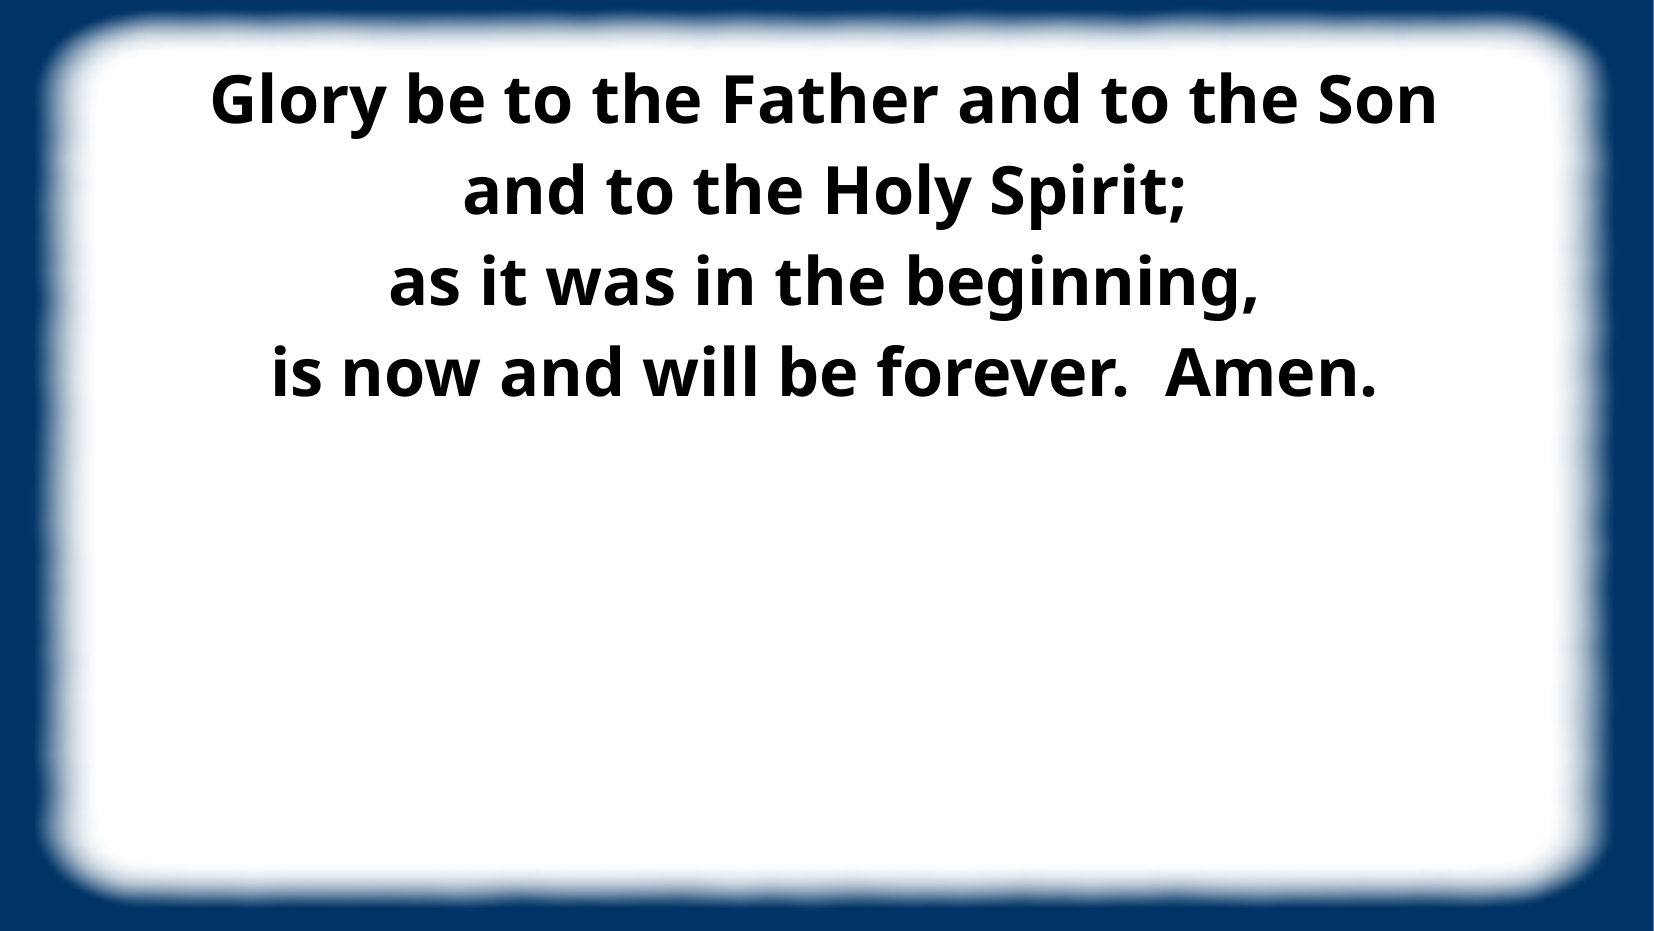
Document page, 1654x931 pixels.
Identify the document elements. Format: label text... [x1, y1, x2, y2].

text_box Glory be to the Father and to the Son and to the Holy Spirit; as it was in the beginning, is now and will be forever. Amen. [90, 45, 1561, 436]
picture [0, 0, 1654, 931]
